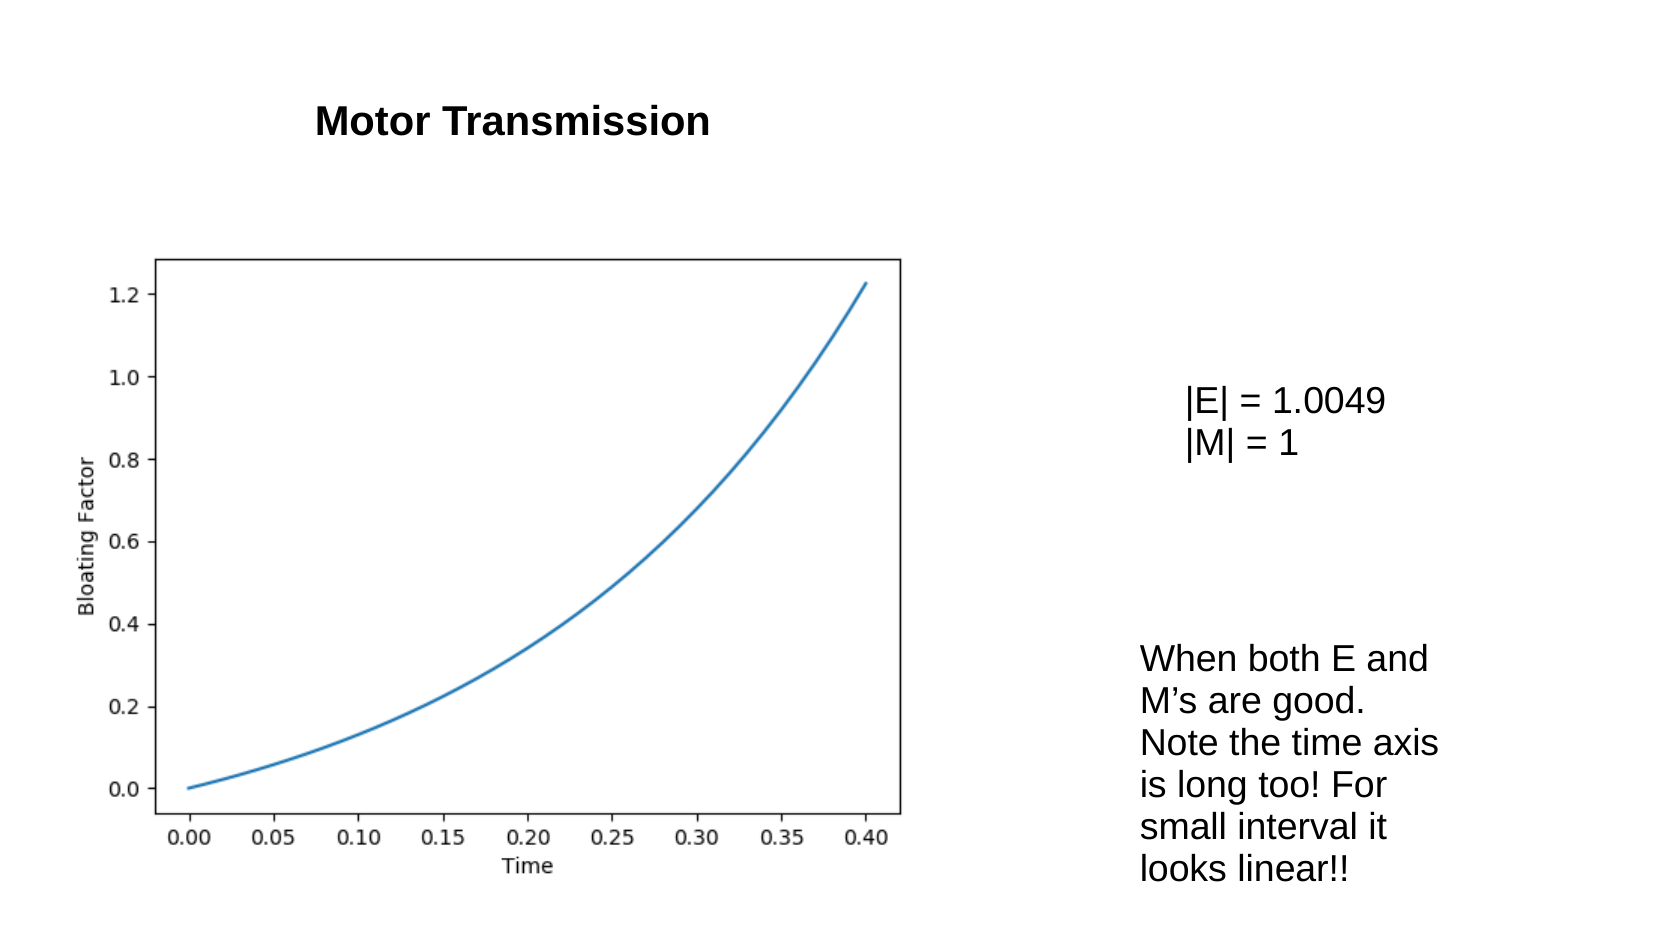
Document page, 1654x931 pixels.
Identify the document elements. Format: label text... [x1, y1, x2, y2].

text_box When both E and M’s are good. Note the time axis is long too! For small interval it looks linear!! [1125, 630, 1464, 897]
text_box |E| = 1.0049 |M| = 1 [1170, 372, 1546, 472]
text_box Motor Transmission [300, 90, 841, 152]
picture [35, 172, 996, 893]
